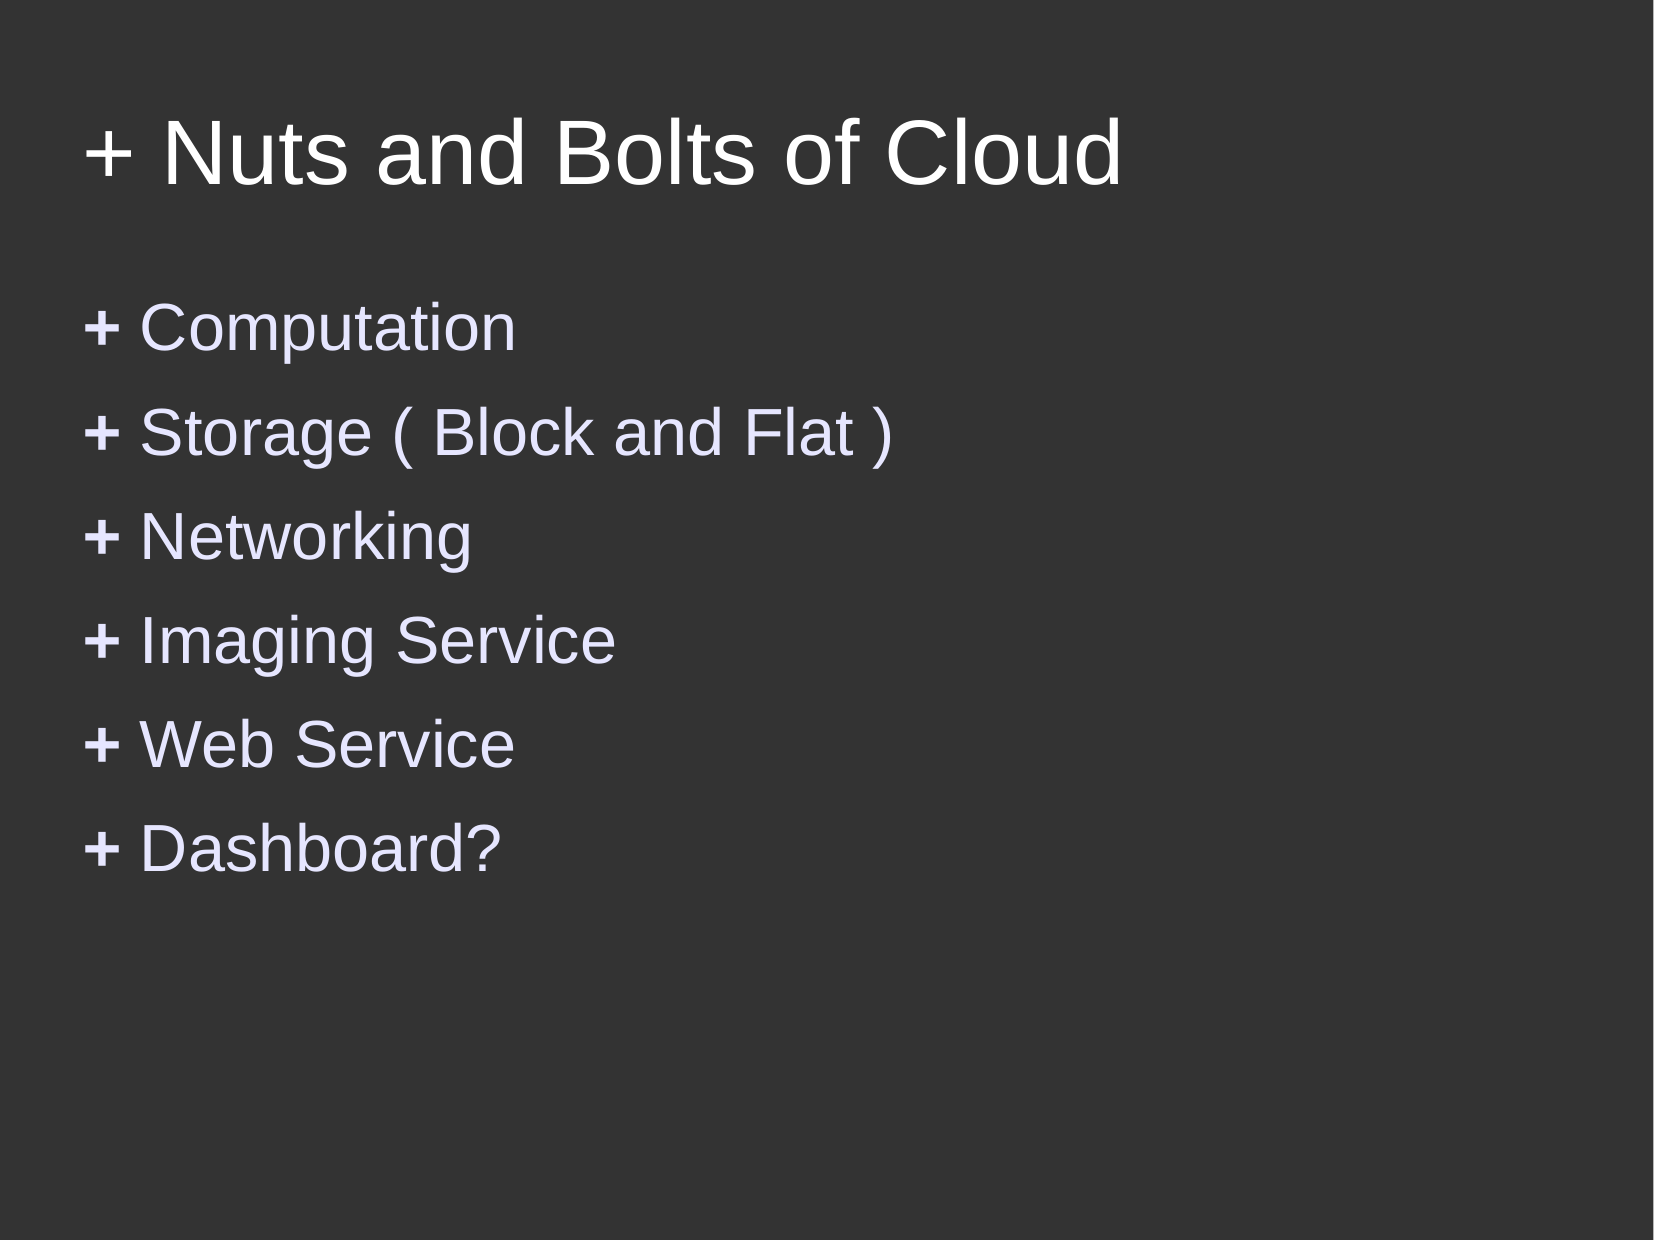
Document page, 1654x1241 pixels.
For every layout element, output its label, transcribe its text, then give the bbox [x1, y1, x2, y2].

list + Computation + Storage ( Block and Flat ) + Networking + Imaging Service + Web Service + Dashboard? [82, 290, 1538, 1134]
title + Nuts and Bolts of Cloud [82, 49, 1571, 257]
